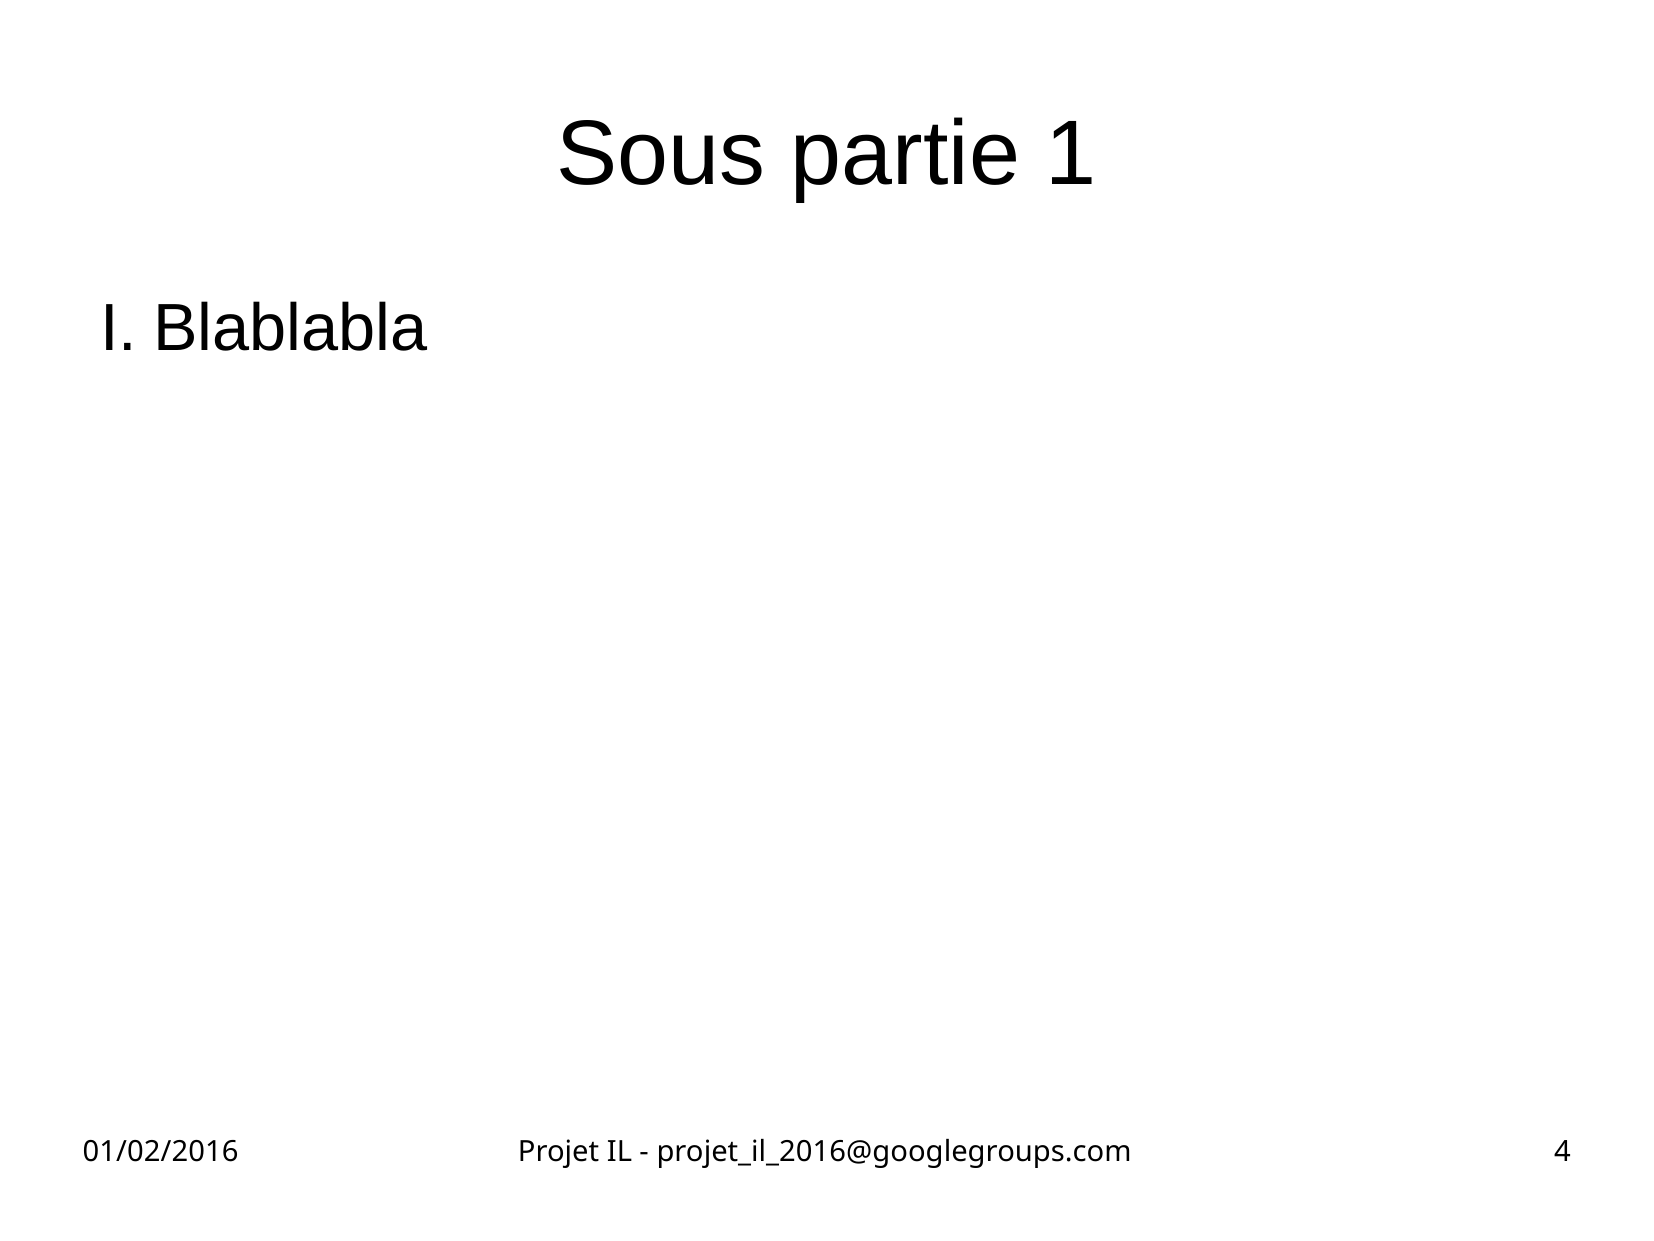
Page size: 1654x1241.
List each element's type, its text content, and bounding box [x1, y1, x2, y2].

list Blablabla [82, 290, 1571, 1010]
title Sous partie 1 [82, 49, 1571, 257]
